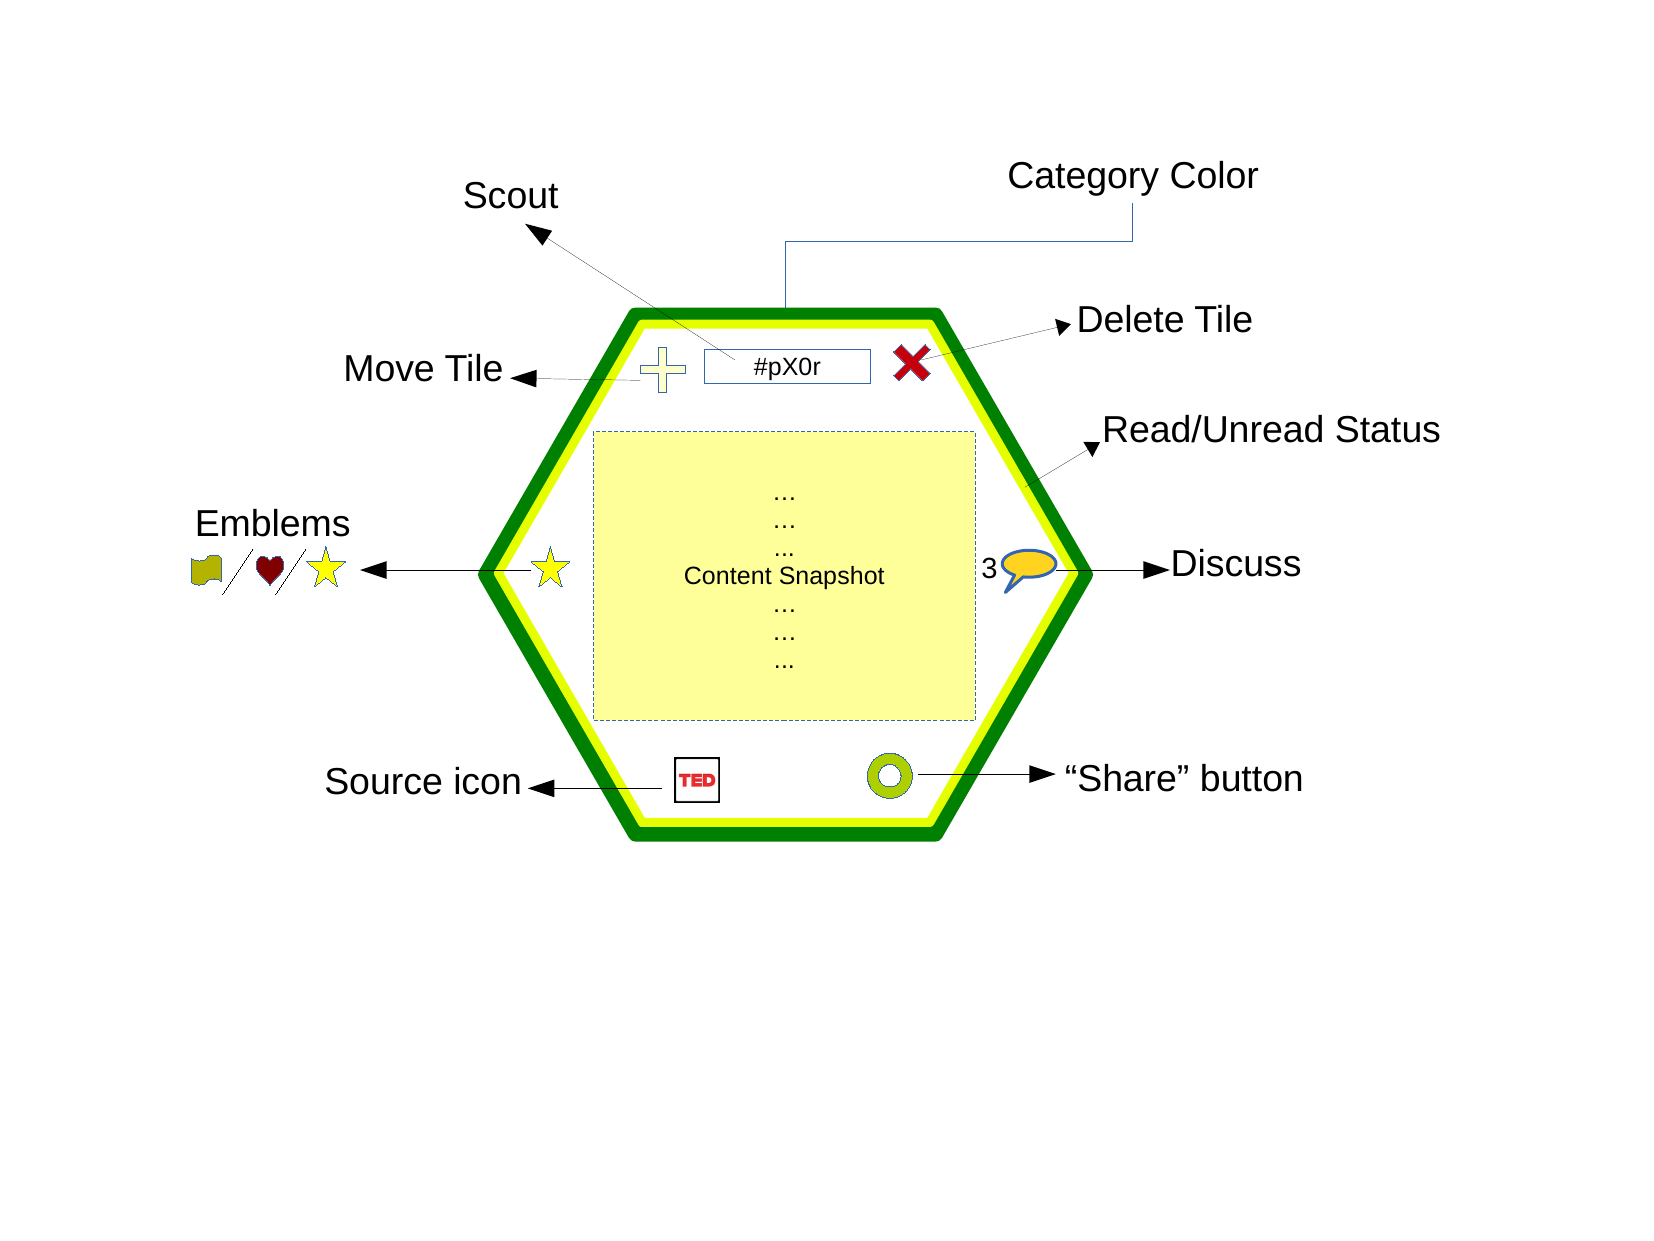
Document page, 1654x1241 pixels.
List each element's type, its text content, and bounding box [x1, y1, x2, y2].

text_box [505, 329, 1068, 817]
text_box [598, 315, 670, 379]
text_box Source icon [309, 752, 537, 810]
text_box [1029, 483, 1083, 570]
text_box [609, 775, 970, 835]
text_box [953, 352, 1033, 484]
text_box Emblems [180, 495, 366, 553]
text_box [964, 571, 1086, 774]
text_box [485, 571, 616, 788]
text_box [488, 380, 604, 570]
text_box Delete Tile [1061, 291, 1269, 349]
text_box #pX0r [704, 349, 871, 384]
text_box “Share” button [1050, 750, 1319, 808]
text_box Read/Unread Status [1087, 400, 1456, 458]
text_box Move Tile [328, 339, 519, 397]
text_box Scout [448, 166, 574, 224]
text_box [306, 553, 346, 587]
text_box Discuss [1155, 534, 1317, 592]
text_box 3 [966, 544, 1018, 601]
text_box [668, 315, 957, 352]
text_box … … ... Content Snapshot … … ... [593, 431, 976, 721]
text_box [191, 555, 222, 586]
text_box Category Color [992, 146, 1274, 204]
text_box [256, 556, 284, 586]
picture [674, 757, 720, 803]
